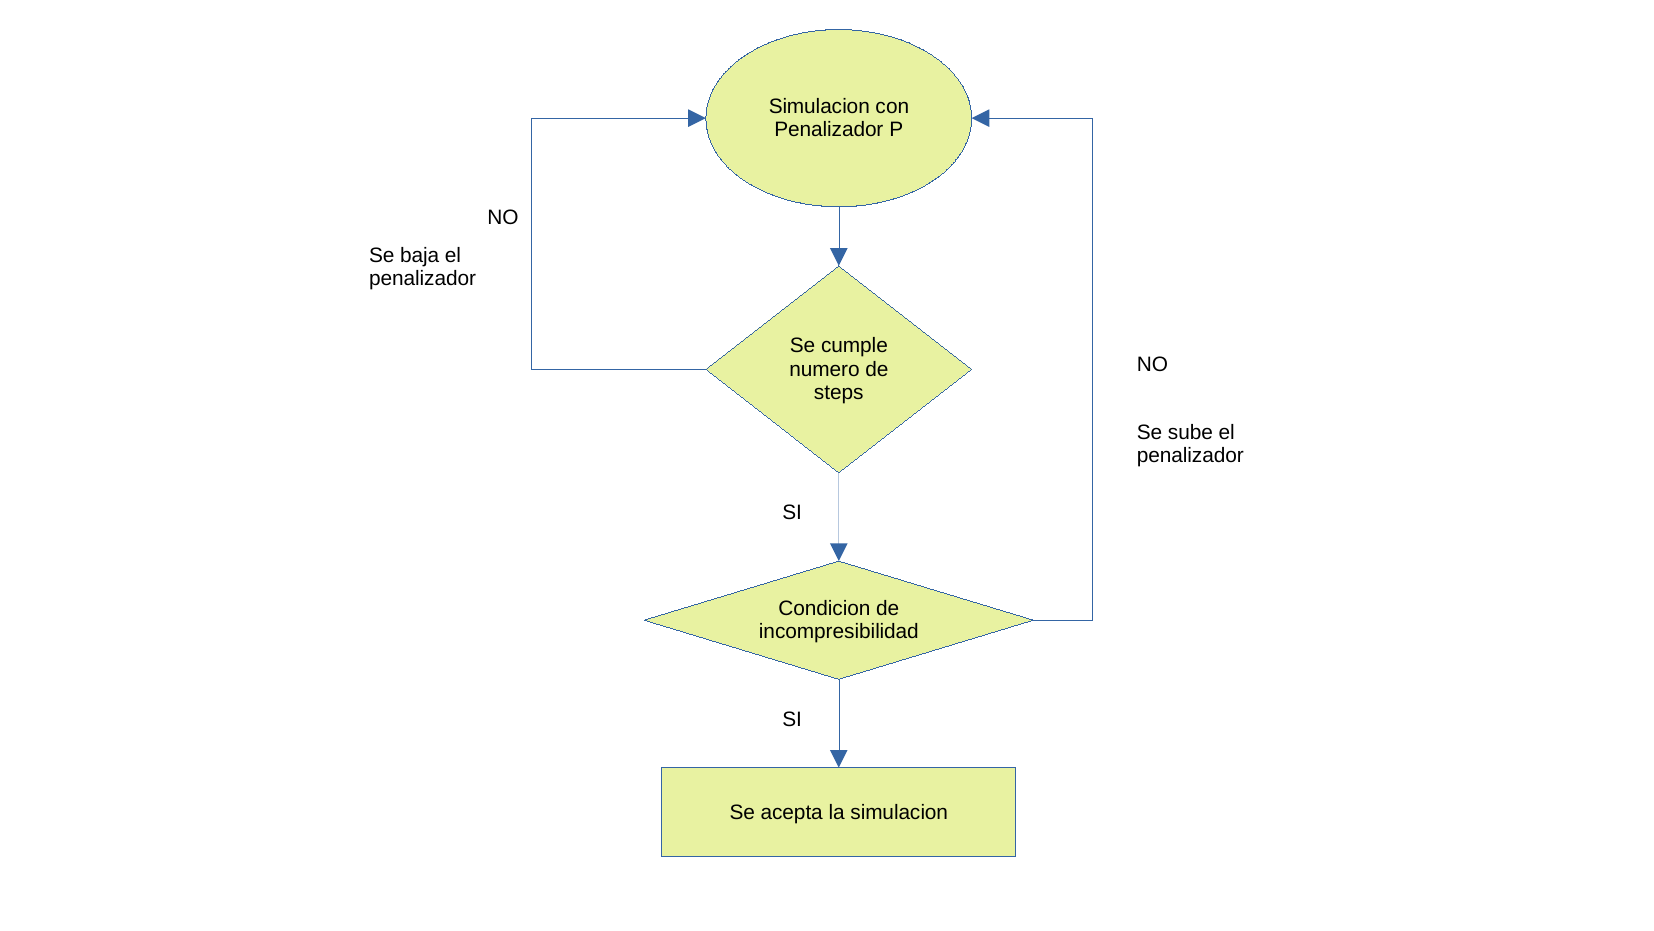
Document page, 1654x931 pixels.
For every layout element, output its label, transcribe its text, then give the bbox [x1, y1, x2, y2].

text_box Se cumple numero de steps [706, 266, 972, 473]
text_box Se sube el penalizador [1122, 413, 1270, 475]
text_box Simulacion con Penalizador P [705, 29, 972, 207]
text_box NO [1122, 345, 1241, 384]
text_box SI [767, 493, 886, 532]
text_box Se acepta la simulacion [661, 767, 1016, 857]
text_box Se baja el penalizador [354, 236, 502, 298]
text_box SI [767, 700, 886, 739]
text_box Condicion de incompresibilidad [644, 561, 1034, 680]
text_box NO [472, 198, 591, 237]
